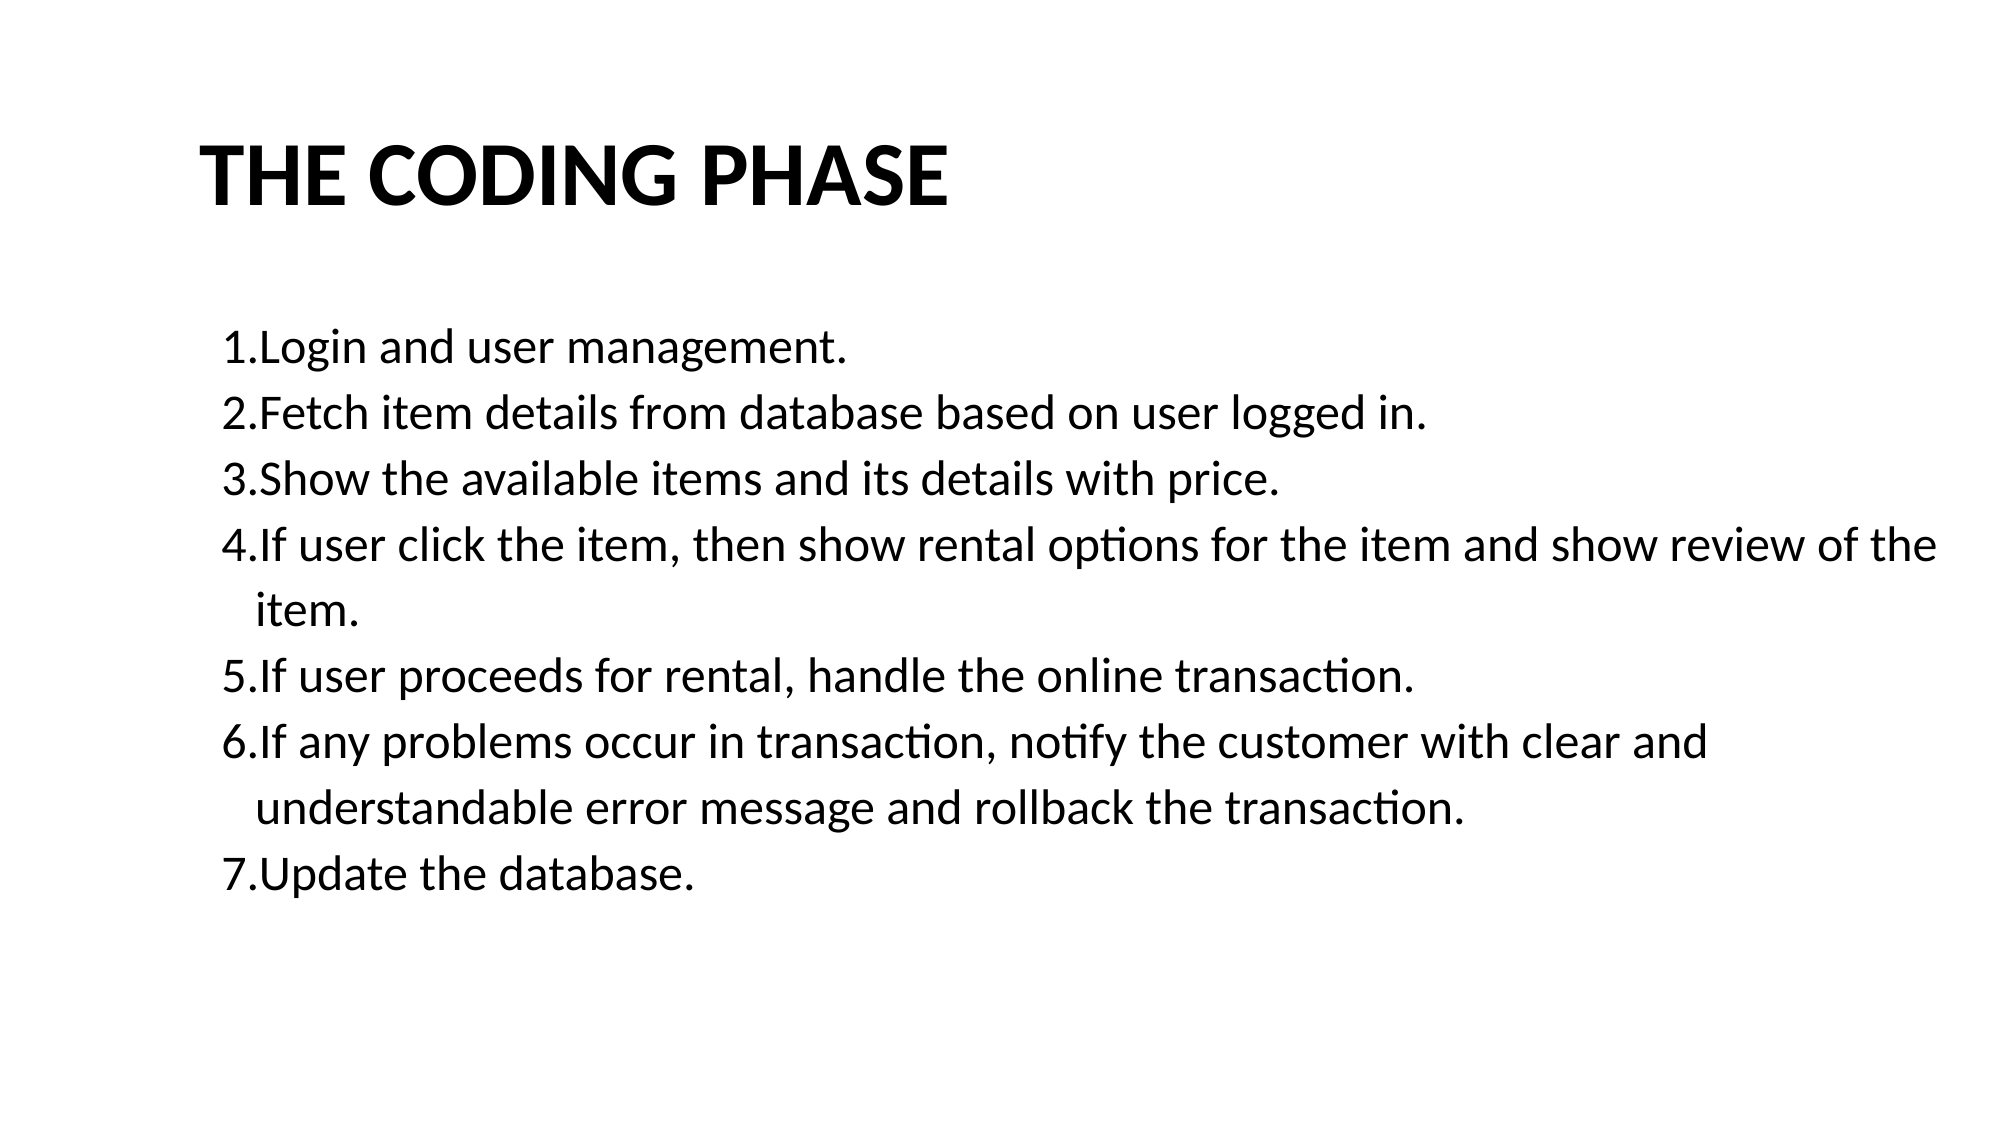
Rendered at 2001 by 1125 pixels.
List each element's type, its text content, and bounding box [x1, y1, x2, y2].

text_box 1.Login and user management. 2.Fetch item details from database based on user logged in. 3.Show the available items and its details with price. 4.If user click the item, then show rental options for the item and show review of the item. 5.If user proceeds for rental, handle the online transaction. 6.If any problems occur in transaction, notify the customer with clear and understandable error message and rollback the transaction. 7.Update the database. [206, 320, 1954, 1039]
title THE CODING PHASE [137, 59, 1863, 278]
